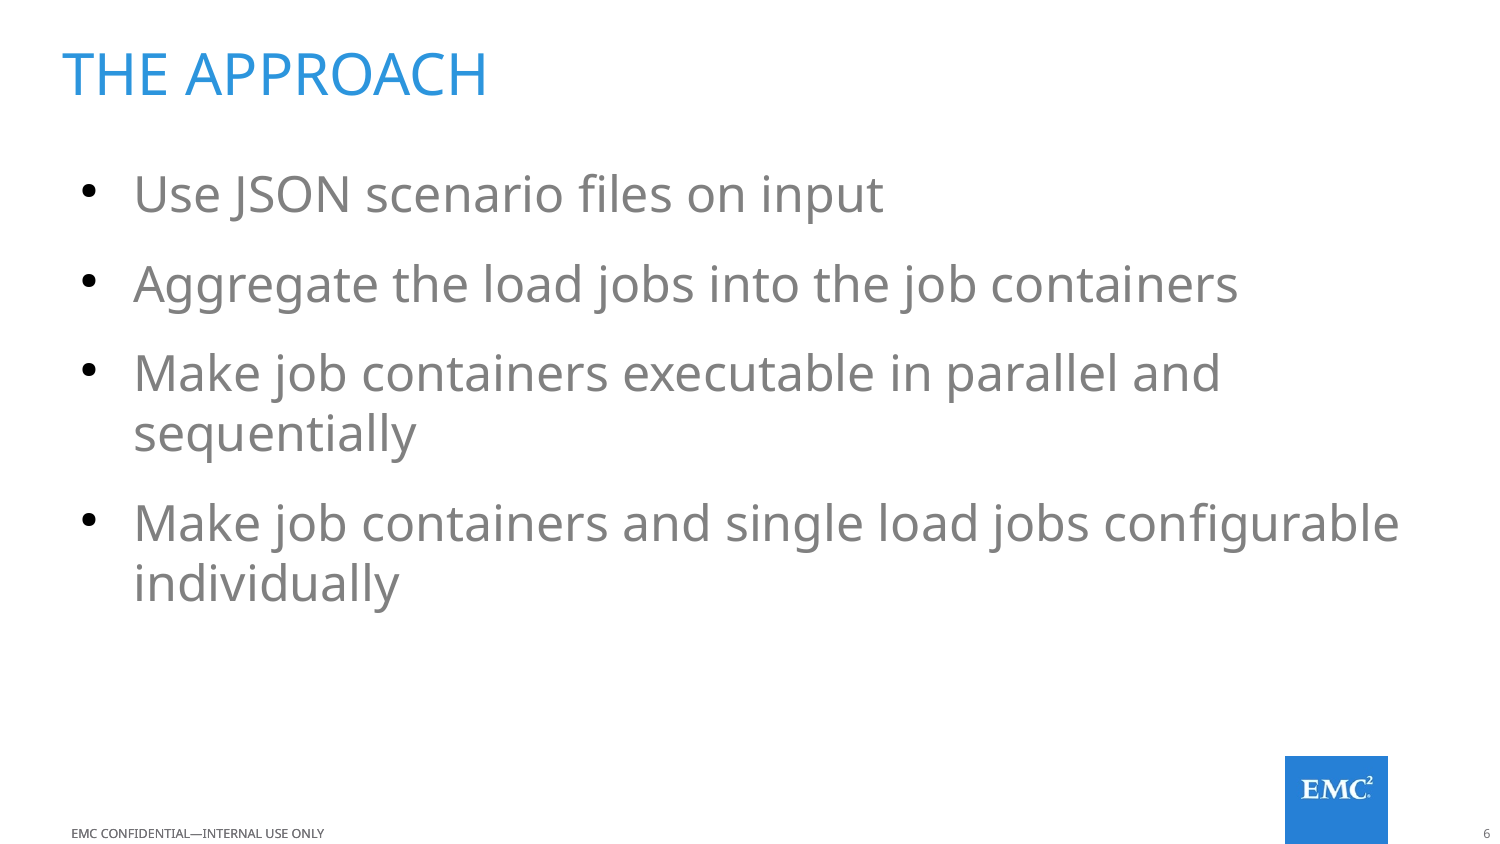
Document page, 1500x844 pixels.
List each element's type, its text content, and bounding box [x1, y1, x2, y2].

title The Approach [62, 37, 1450, 108]
list Use JSON scenario files on input Aggregate the load jobs into the job containers Make job containers executable in parallel and sequentially Make job containers and single load jobs configurable individually [62, 162, 1450, 745]
picture [1285, 756, 1388, 844]
